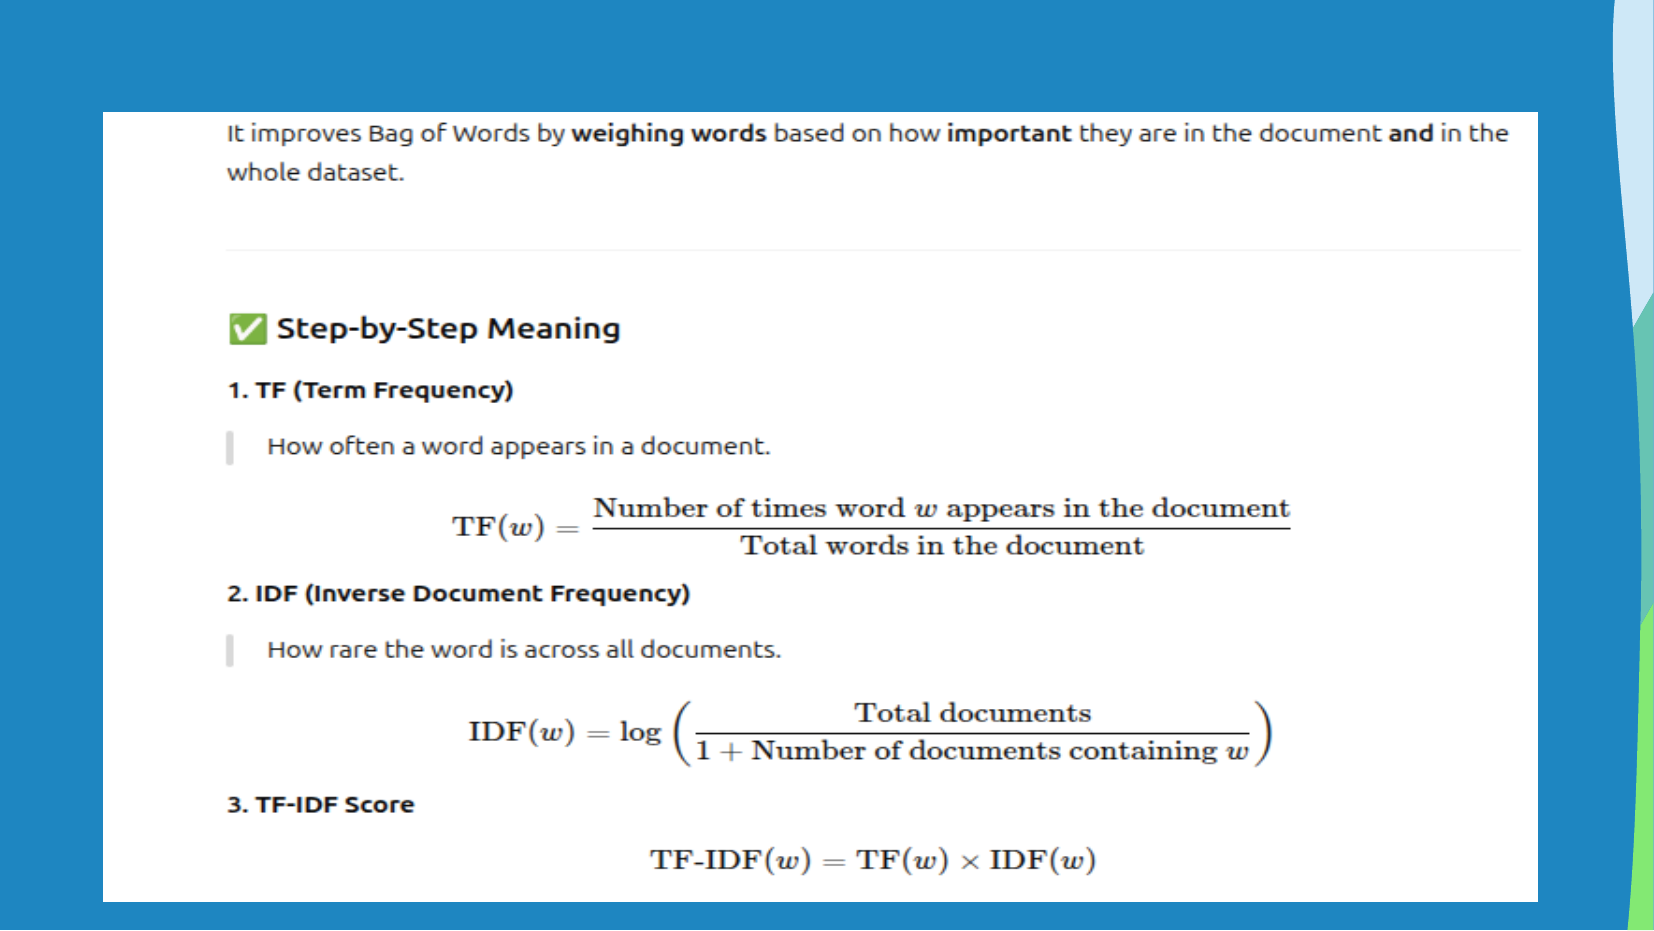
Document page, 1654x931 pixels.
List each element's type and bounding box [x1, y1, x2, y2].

picture [103, 112, 1538, 902]
